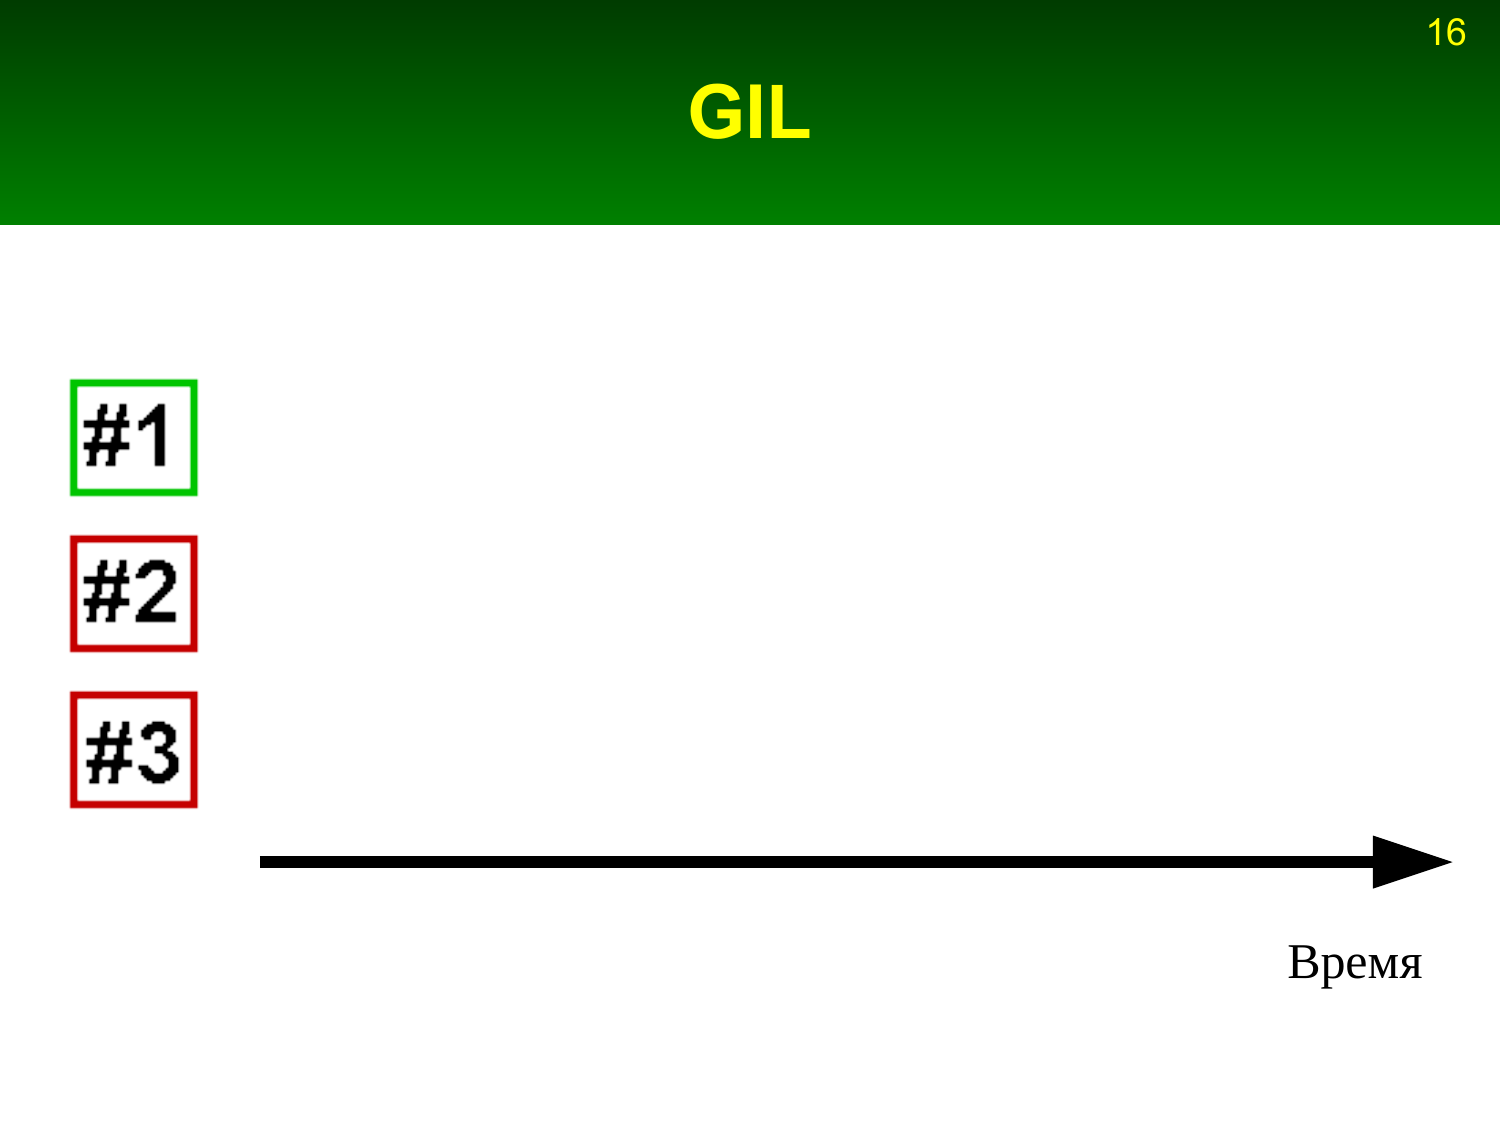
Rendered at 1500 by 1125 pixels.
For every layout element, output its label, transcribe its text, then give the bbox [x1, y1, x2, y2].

picture [65, 377, 1465, 815]
title GIL [112, 47, 1388, 170]
text_box Время [1287, 921, 1500, 1064]
